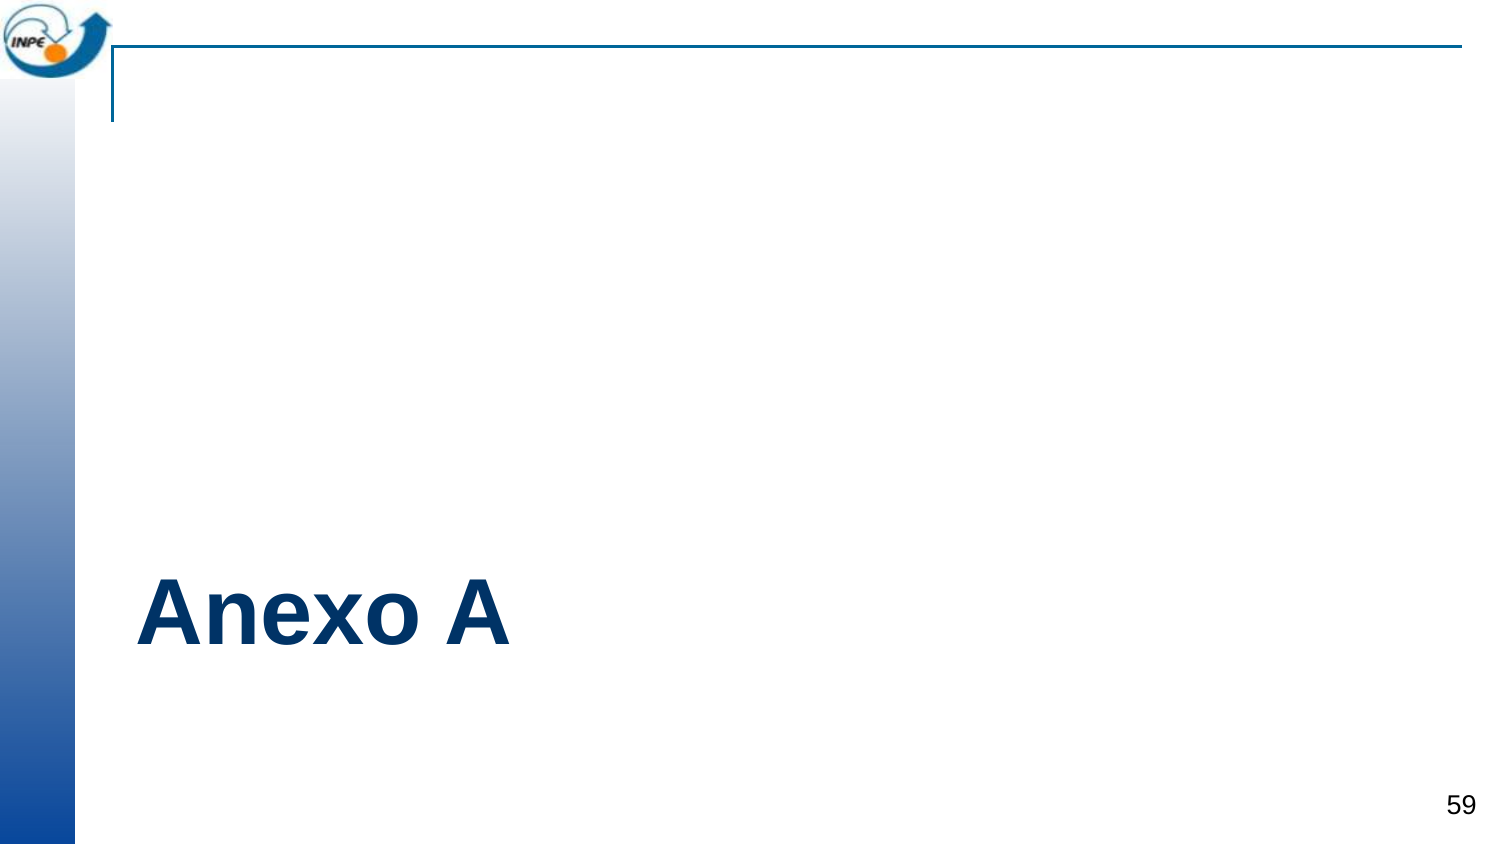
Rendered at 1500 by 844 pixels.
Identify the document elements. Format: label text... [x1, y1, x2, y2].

slide_number <number> [1403, 779, 1494, 844]
picture [0, 0, 113, 79]
title Anexo A [118, 542, 1394, 710]
